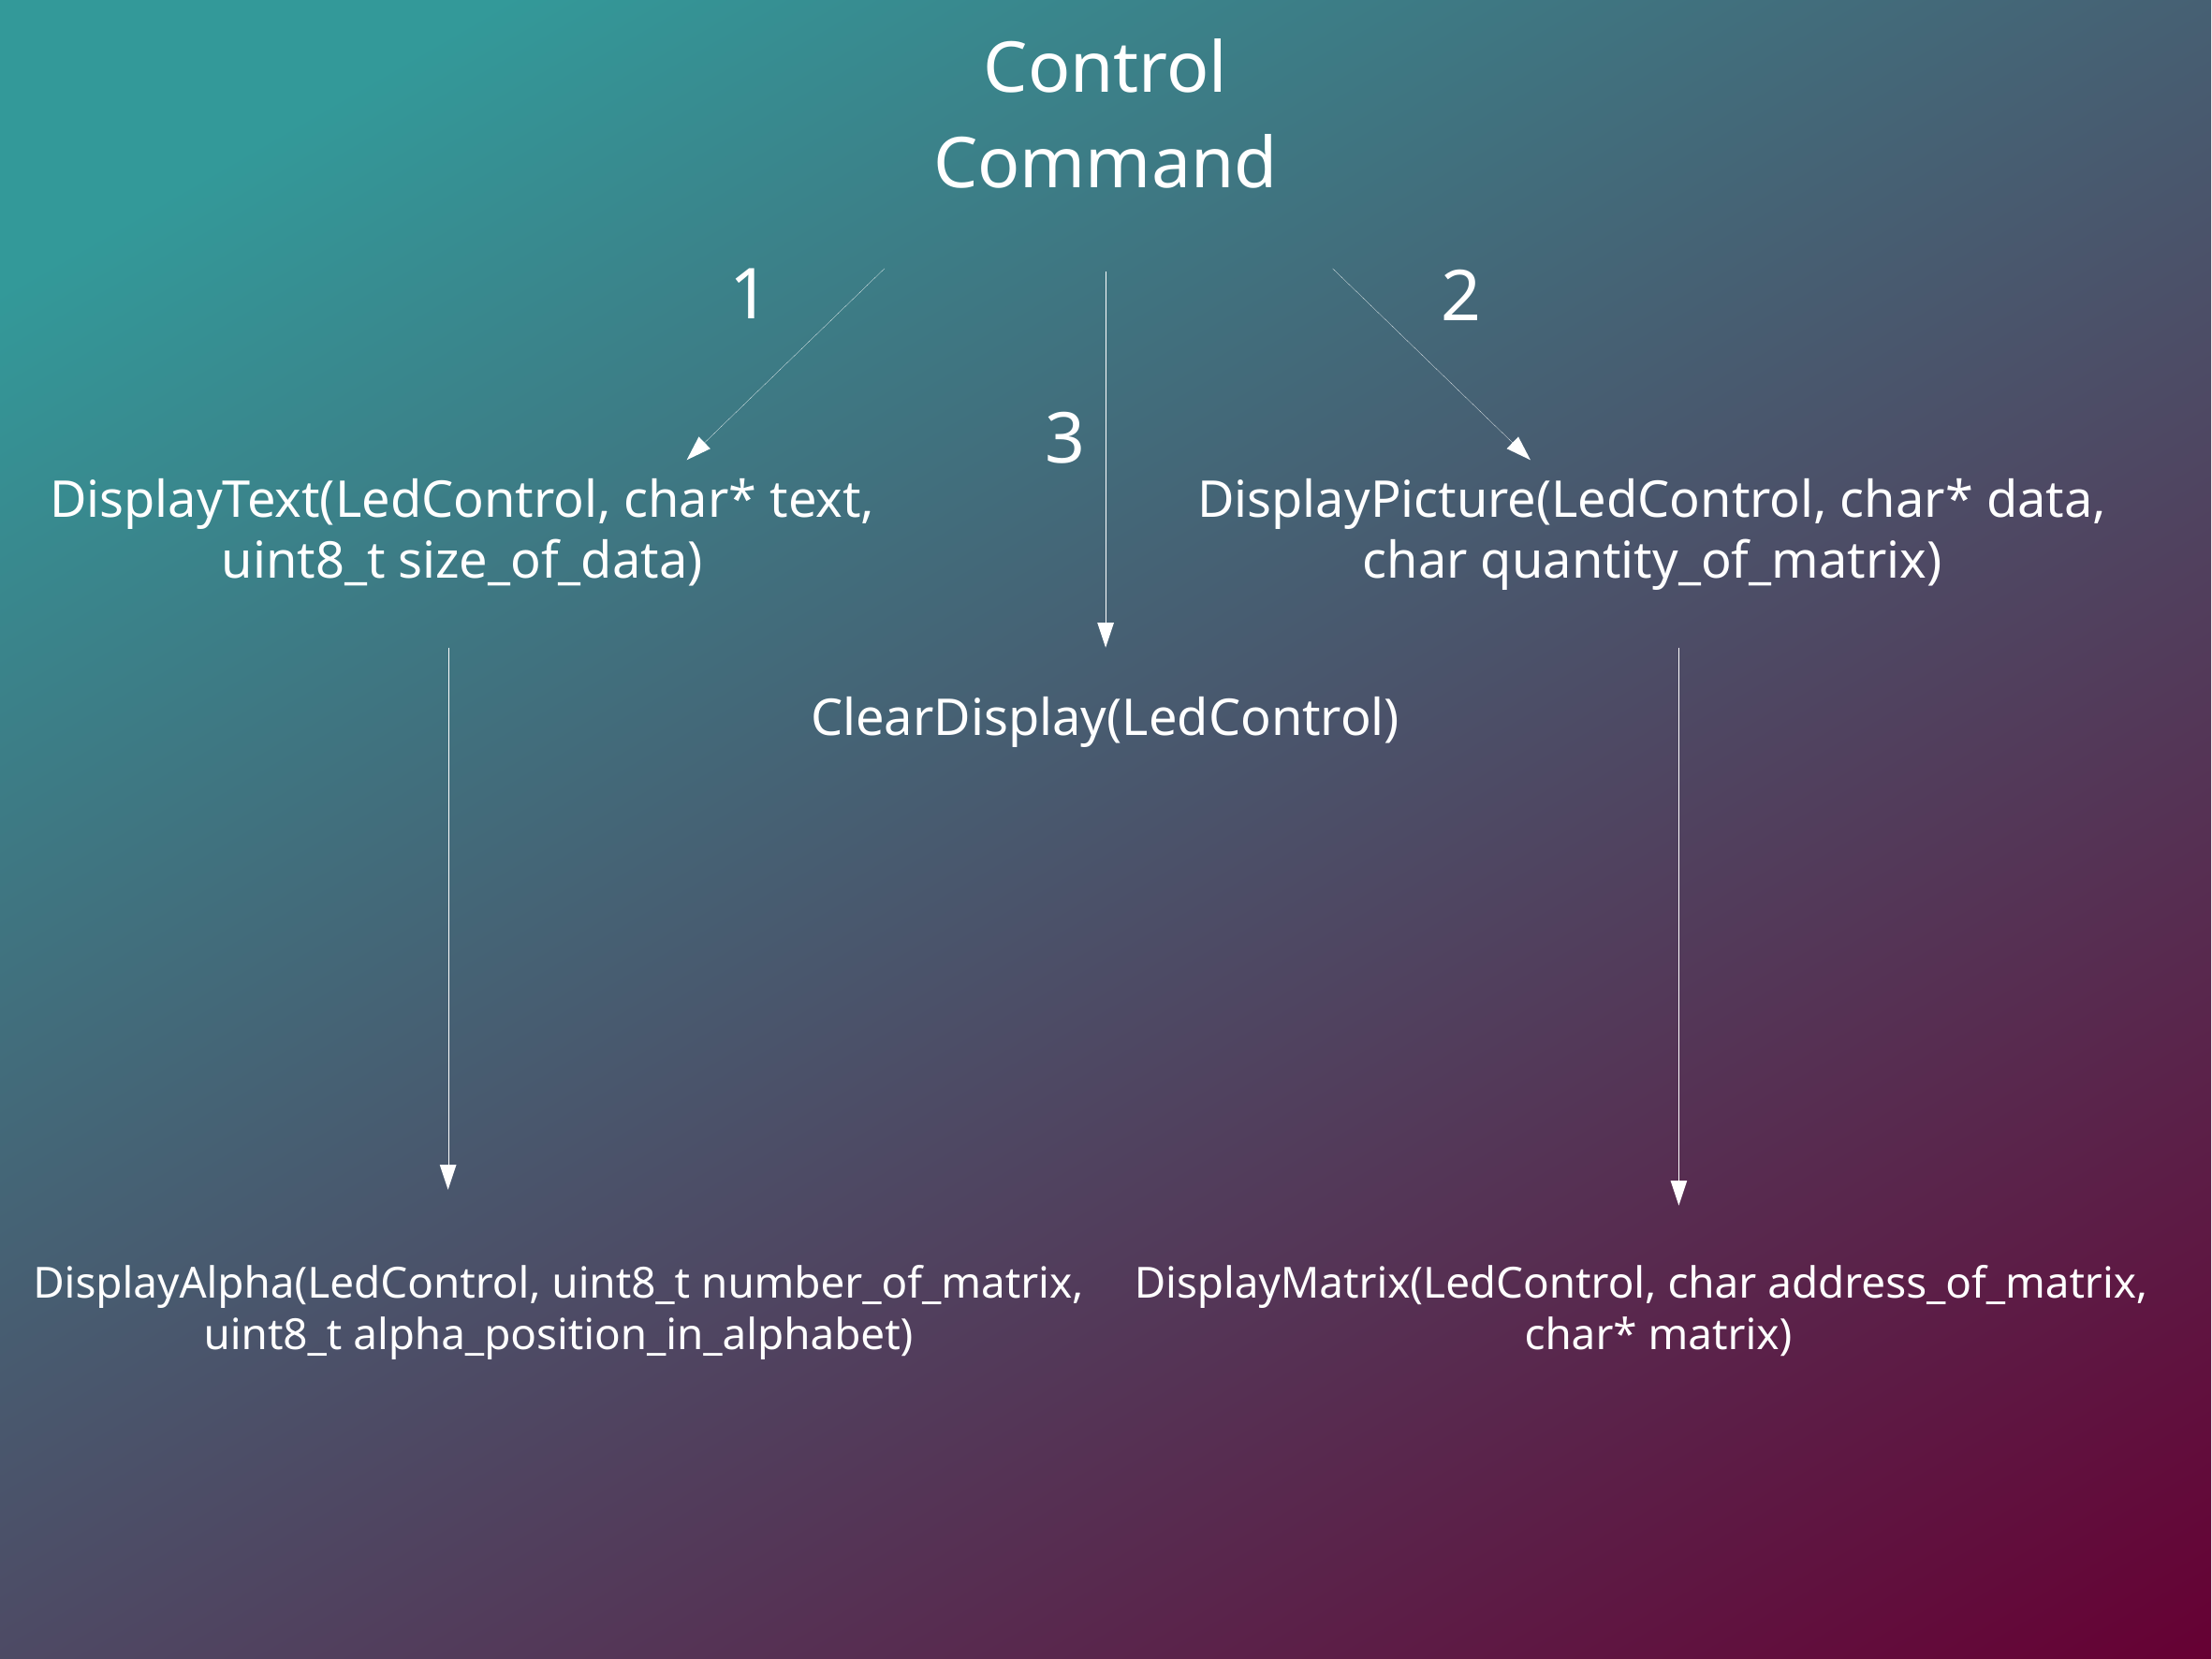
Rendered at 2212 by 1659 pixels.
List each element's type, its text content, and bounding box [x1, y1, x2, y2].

text_box ClearDisplay(LedControl) [791, 678, 1420, 754]
text_box Control Command [916, 9, 1296, 272]
text_box 2 [1419, 238, 1503, 379]
text_box 3 [1024, 380, 1107, 521]
text_box DisplayMatrix(LedControl, char address_of_matrix, char* matrix) [1118, 1247, 2200, 1365]
text_box DisplayText(LedControl, char* text, uint8_t size_of_data) [17, 460, 908, 596]
text_box DisplayPicture(LedControl, char* data, char quantity_of_matrix) [1175, 460, 2131, 596]
text_box 1 [709, 237, 792, 378]
text_box DisplayAlpha(LedControl, uint8_t number_of_matrix, uint8_t alpha_position_in_alphabet) [0, 1247, 1118, 1365]
